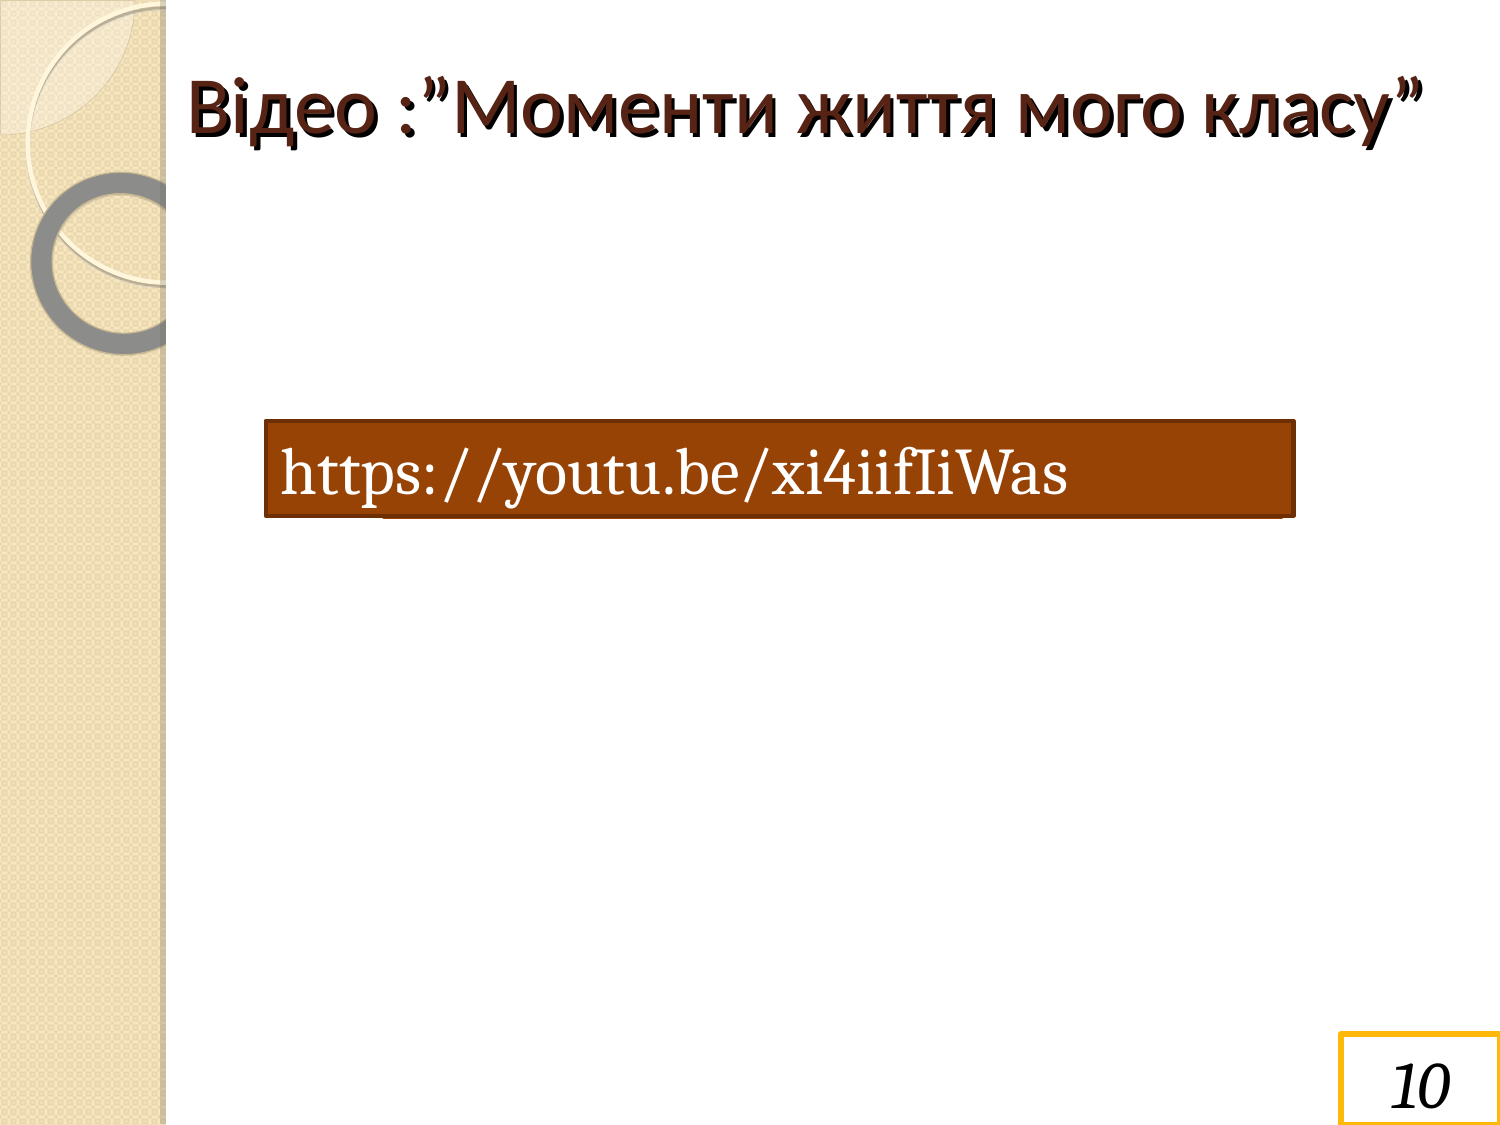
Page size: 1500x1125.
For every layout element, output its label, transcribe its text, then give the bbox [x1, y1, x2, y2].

title Відео :”Моменти життя мого класу” [112, 45, 1500, 233]
text_box https://youtu.be/xi4iifIiWas [266, 421, 1293, 516]
text_box 10 [1340, 1034, 1500, 1125]
